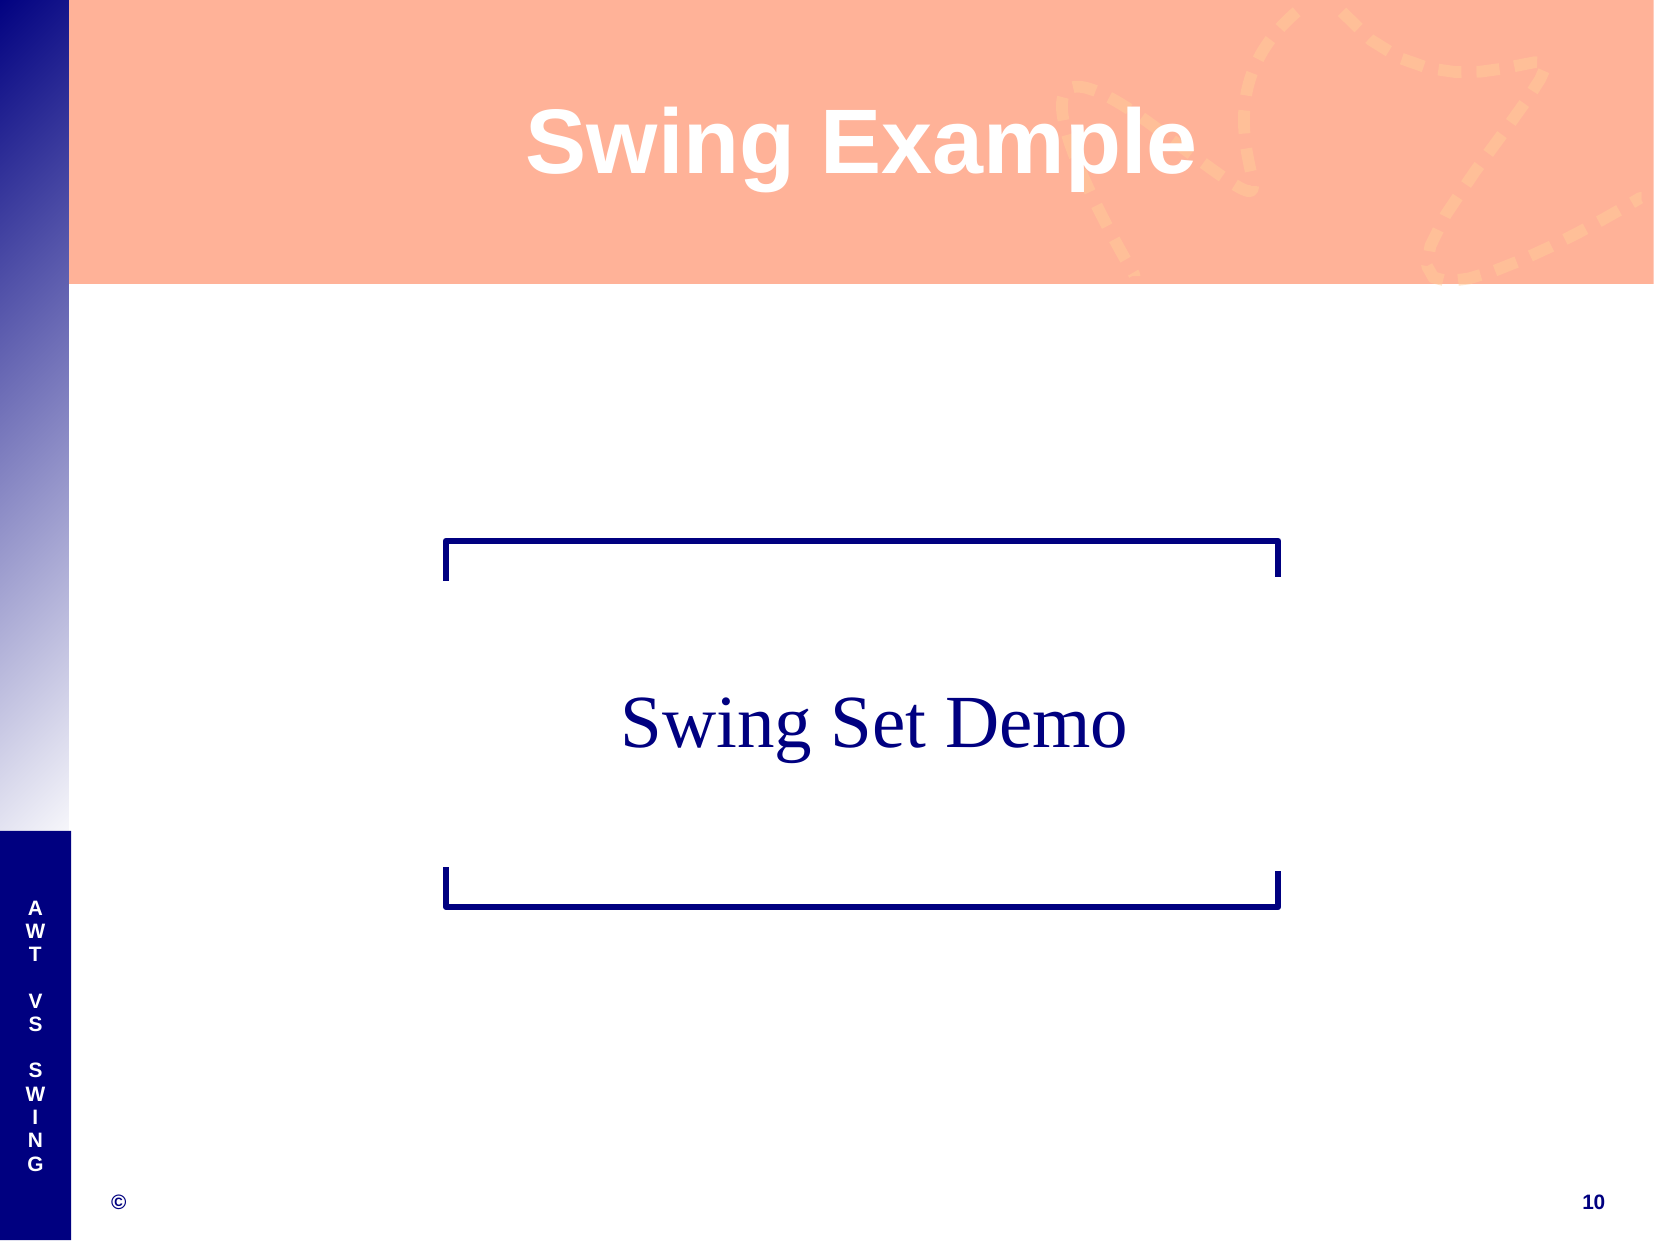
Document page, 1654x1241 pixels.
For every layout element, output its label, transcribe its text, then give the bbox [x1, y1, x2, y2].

text_box Swing Set Demo [461, 513, 1263, 931]
text_box A W T V S S W I N G [0, 830, 71, 1241]
title Swing Example [70, 37, 1654, 246]
